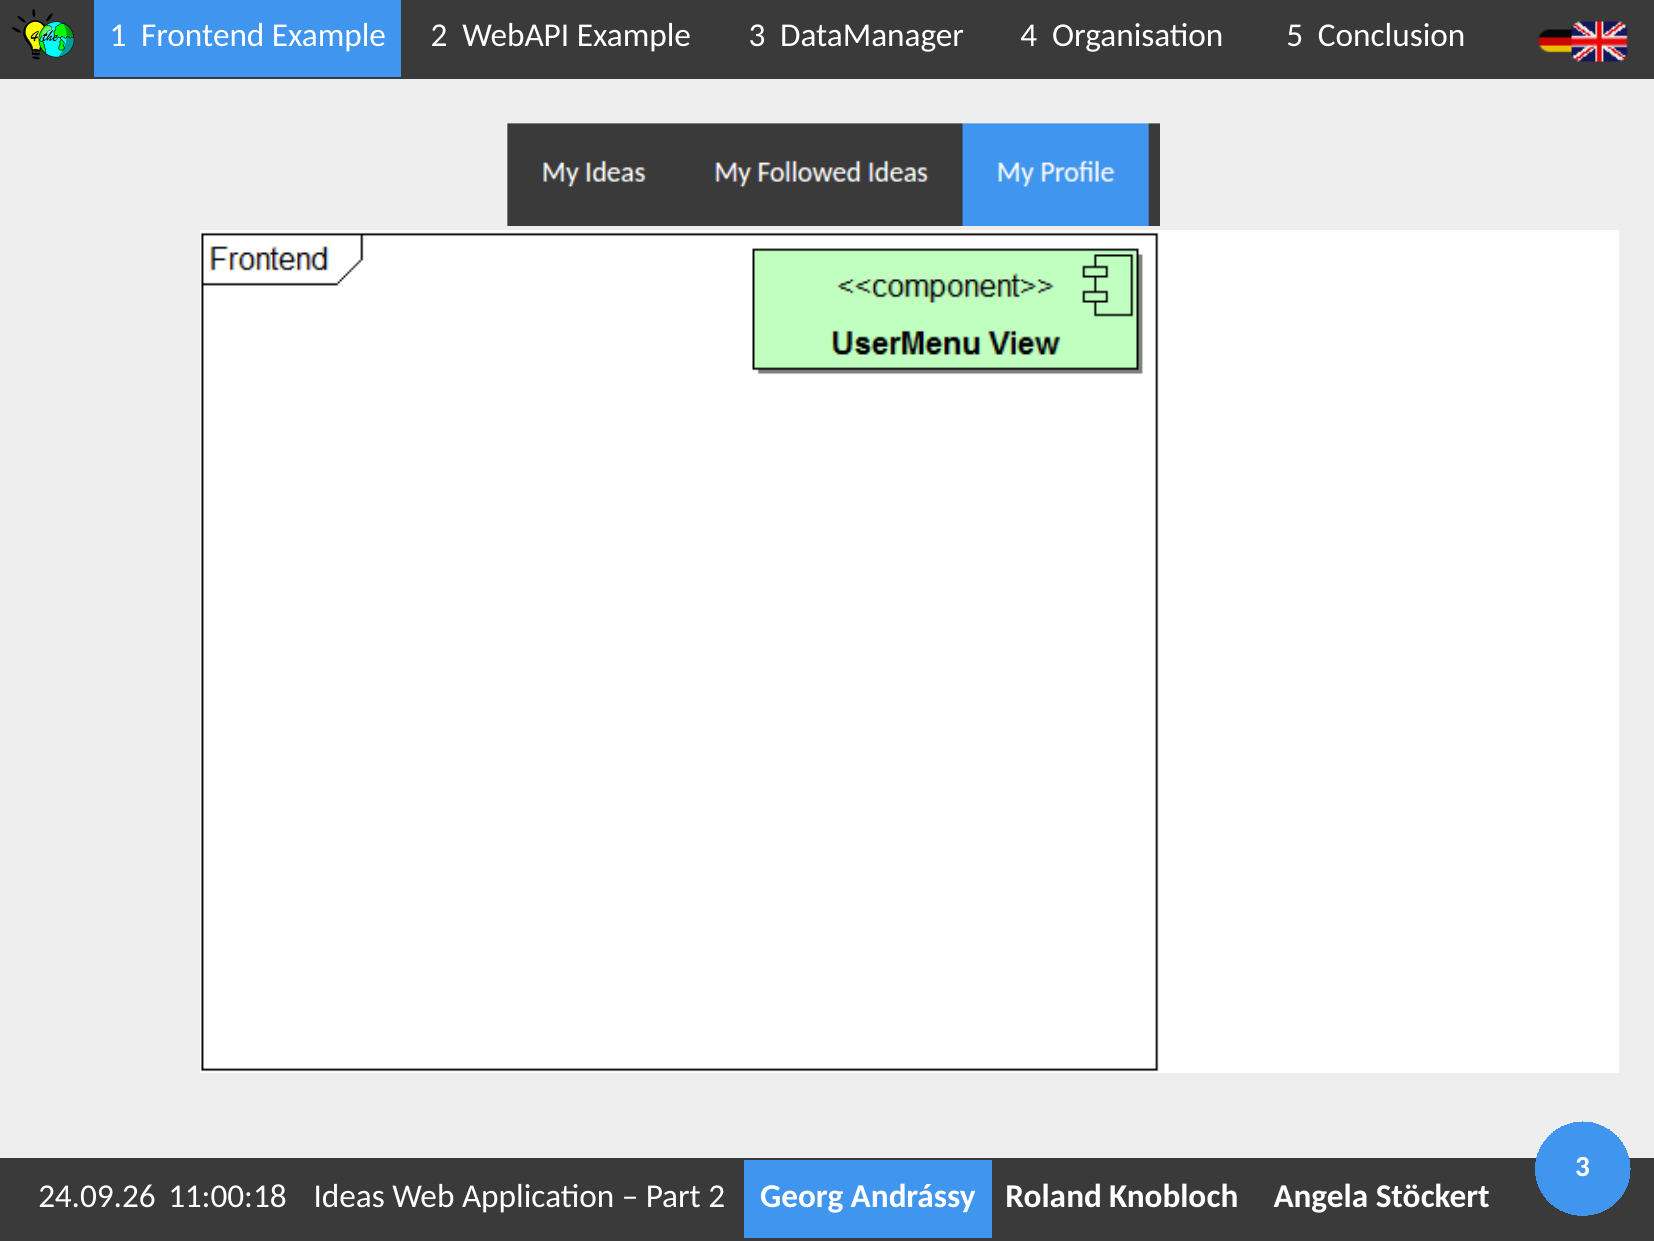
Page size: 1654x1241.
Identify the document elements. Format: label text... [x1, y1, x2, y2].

picture [200, 230, 1619, 1073]
text_box 2 WebAPI Example [401, 0, 720, 77]
picture [1536, 18, 1629, 64]
text_box 1 Frontend Example [94, 0, 401, 77]
text_box 4 Organisation [992, 0, 1251, 77]
text_box Georg Andrássy [744, 1160, 992, 1238]
picture [2, 0, 83, 79]
text_box Roland Knobloch [992, 1160, 1251, 1238]
text_box 5 Conclusion [1251, 0, 1501, 77]
text_box 3 DataManager [720, 0, 992, 77]
text_box Angela Stöckert [1251, 1160, 1512, 1238]
picture [506, 122, 1160, 226]
text_box Ideas Web Application – Part 2 [307, 1160, 733, 1238]
